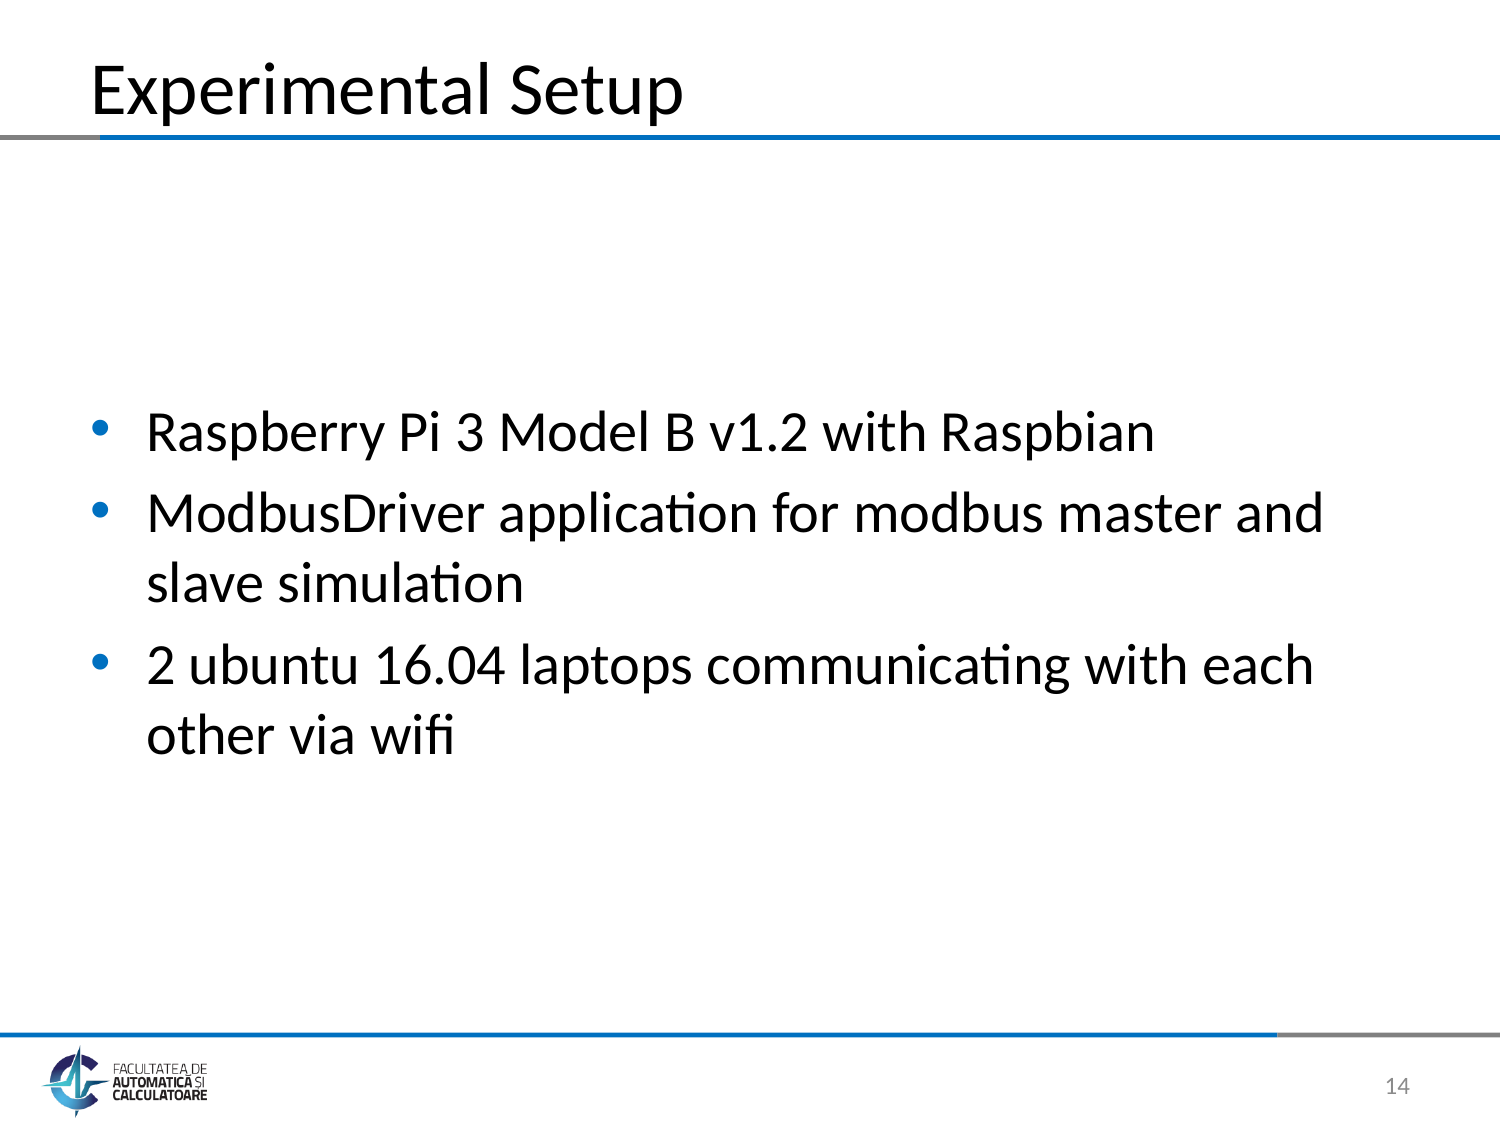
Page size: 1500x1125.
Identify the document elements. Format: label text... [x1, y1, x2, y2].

list Raspberry Pi 3 Model B v1.2 with Raspbian ModbusDriver application for modbus master and slave simulation 2 ubuntu 16.04 laptops communicating with each other via wifi [75, 184, 1425, 975]
picture [41, 1045, 207, 1118]
title Experimental Setup [75, 30, 1425, 138]
